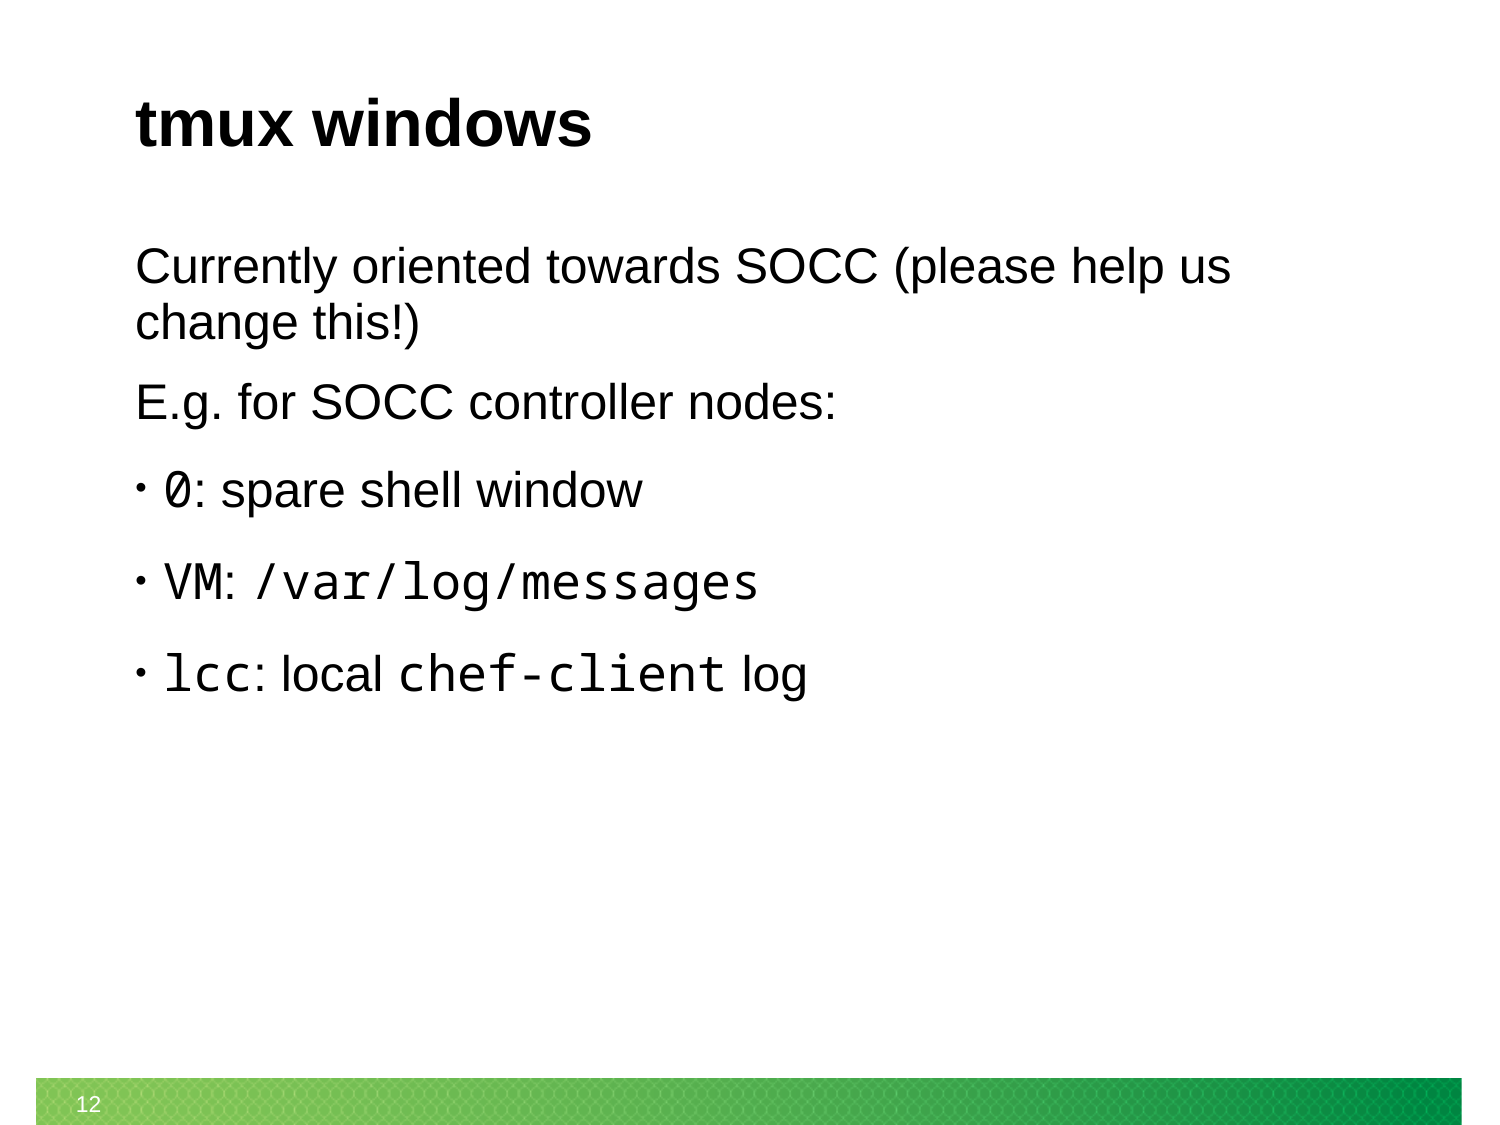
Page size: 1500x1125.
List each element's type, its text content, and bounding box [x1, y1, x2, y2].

title tmux windows [135, 41, 1372, 204]
list Currently oriented towards SOCC (please help us change this!) E.g. for SOCC controller nodes: 0: spare shell window VM: /var/log/messages lcc: local chef-client log [135, 238, 1372, 892]
picture [36, 1078, 1462, 1125]
